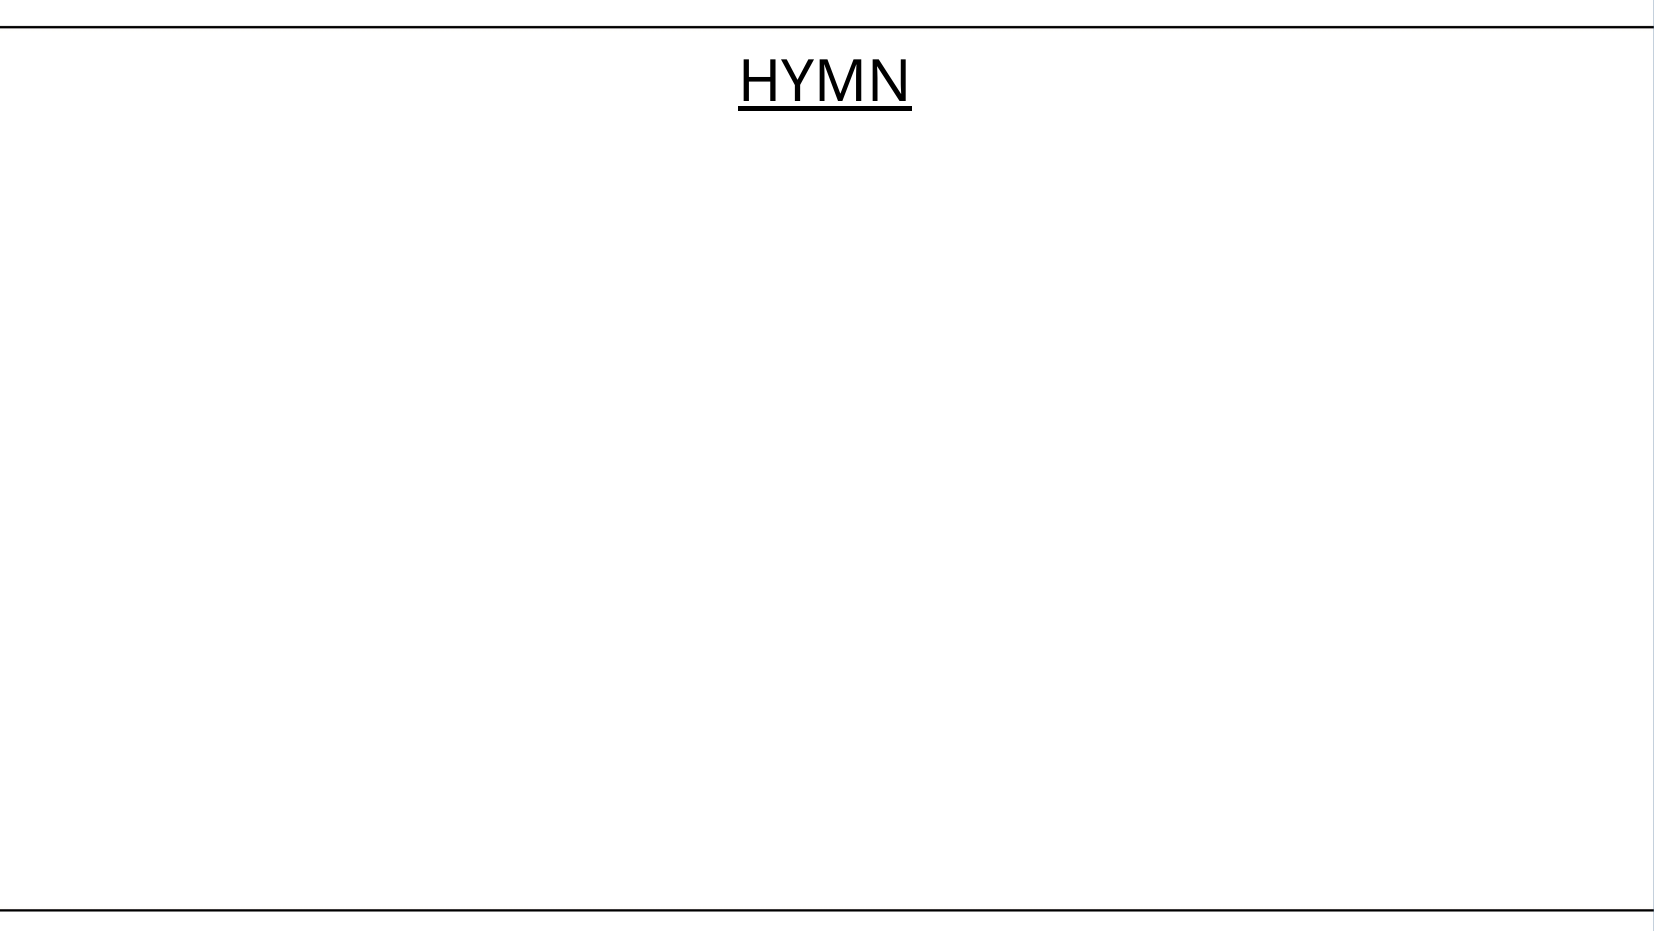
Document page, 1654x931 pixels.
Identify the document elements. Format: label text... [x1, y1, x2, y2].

picture [0, 0, 1654, 931]
text_box HYMN [90, 32, 1561, 151]
